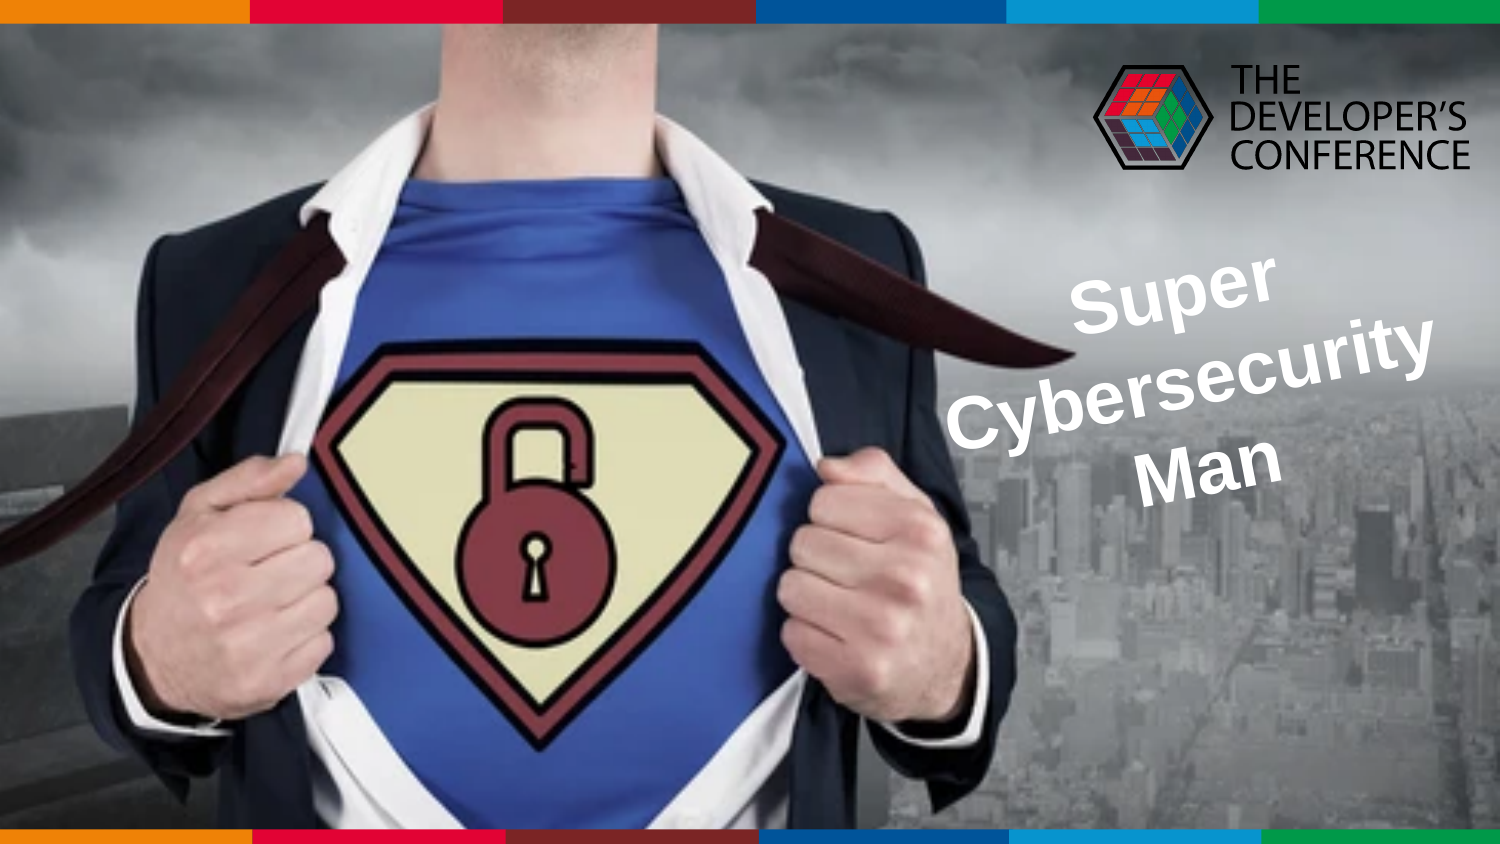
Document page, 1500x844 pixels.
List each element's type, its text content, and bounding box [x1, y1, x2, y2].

picture [0, 24, 1500, 829]
text_box Super Cybersecurity Man [885, 175, 1495, 578]
